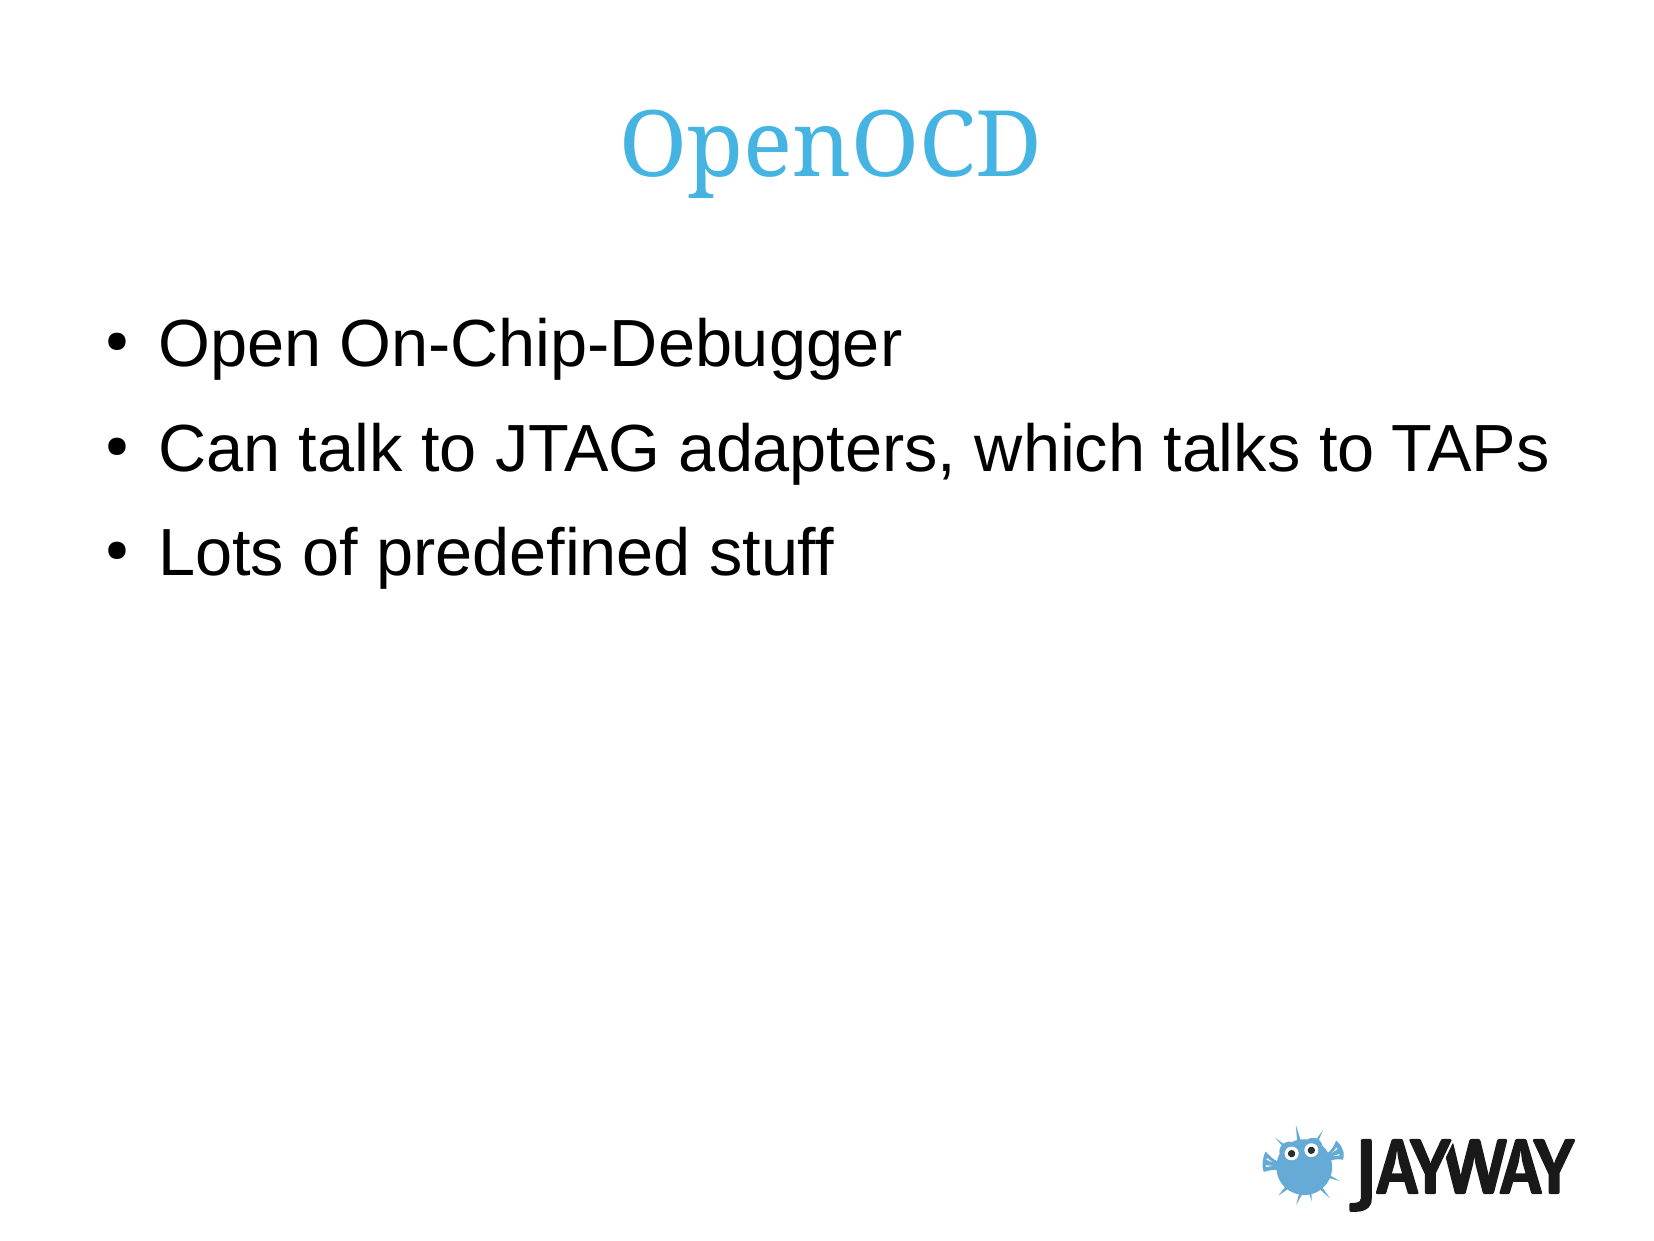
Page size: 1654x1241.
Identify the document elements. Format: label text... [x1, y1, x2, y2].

list Open On-Chip-Debugger Can talk to JTAG adapters, which talks to TAPs Lots of predefined stuff [87, 306, 1576, 1088]
title OpenOCD [87, 37, 1576, 245]
